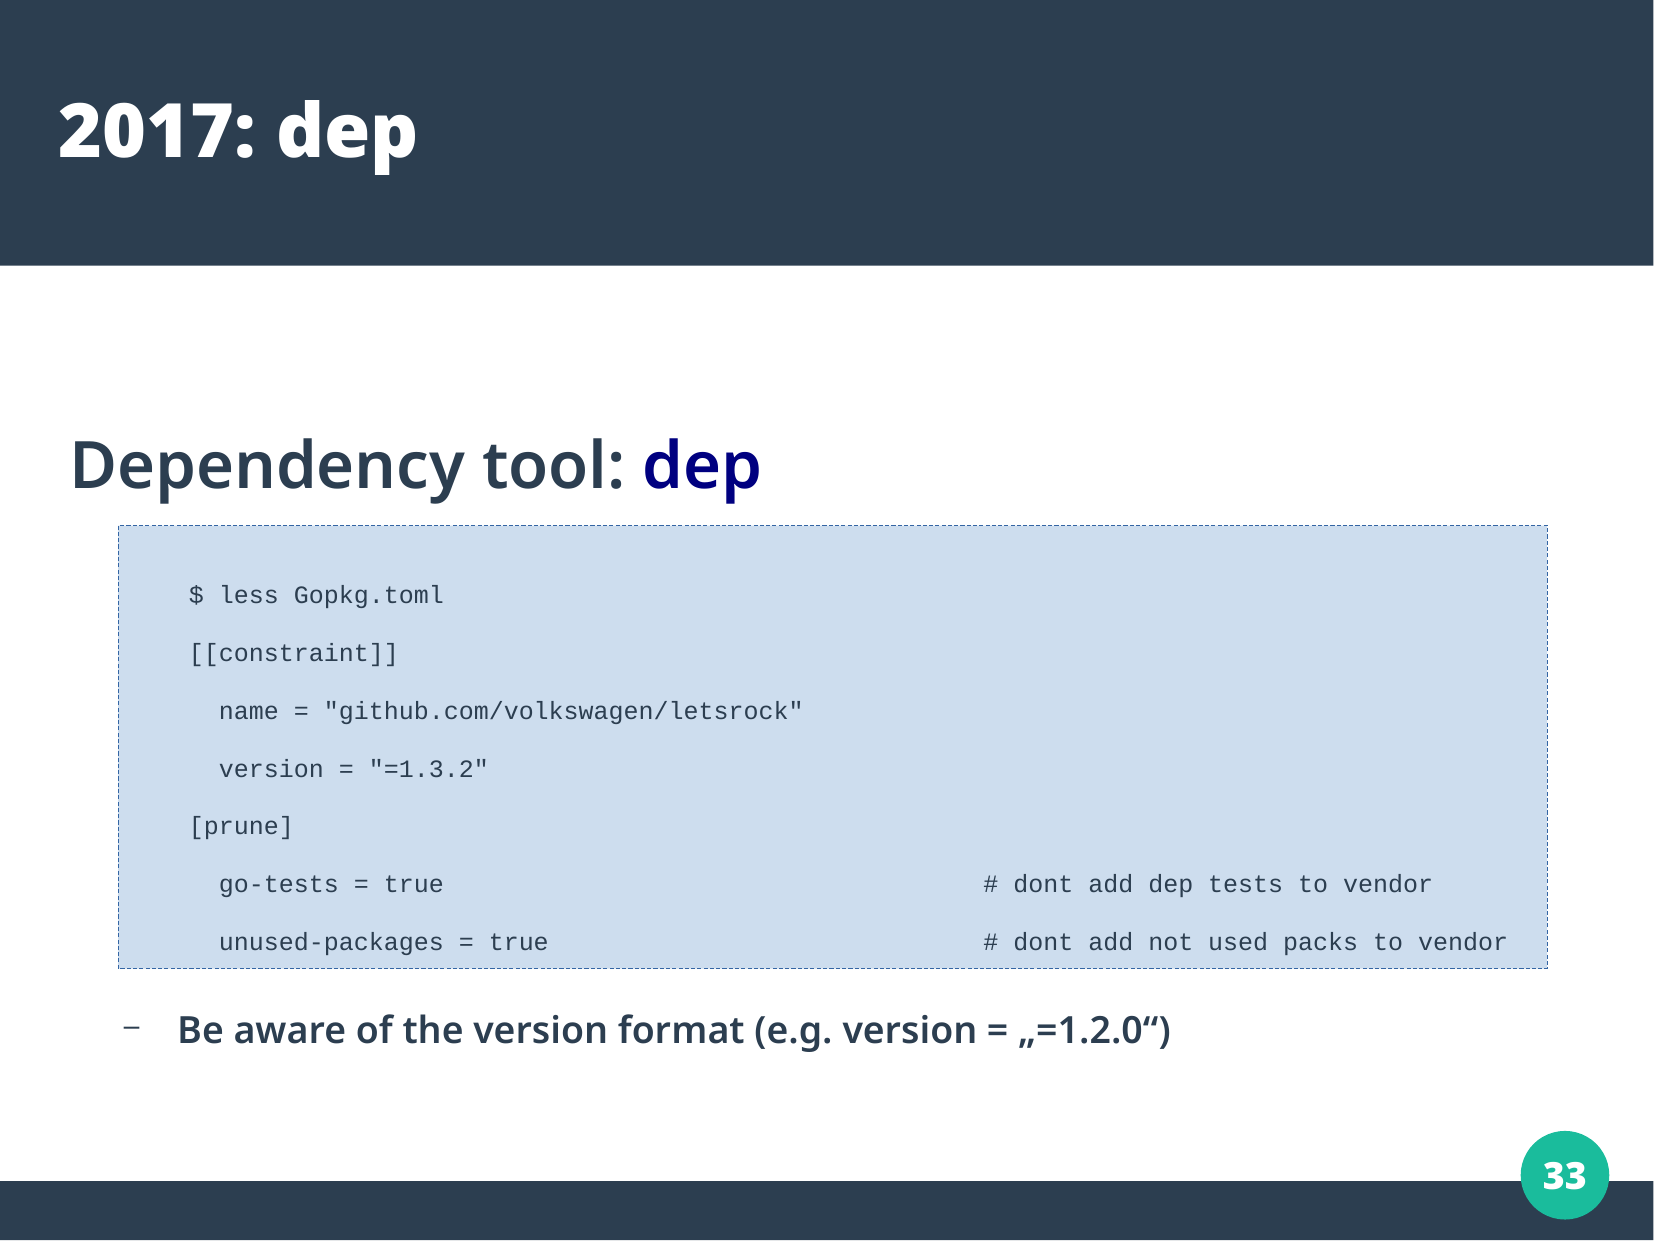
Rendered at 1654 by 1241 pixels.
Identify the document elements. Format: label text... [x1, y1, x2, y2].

list Be aware of the version format (e.g. version = „=1.2.0“) [35, 773, 1554, 1140]
list $ less Gopkg.toml [[constraint]] name = "github.com/volkswagen/letsrock" version = "=1.3.2" [prune] go-tests = true # dont add dep tests to vendor unused-packages = true # dont add not used packs to vendor [118, 525, 1548, 773]
list Dependency tool: dep [0, 301, 1548, 508]
title 2017: dep [59, 49, 1595, 207]
